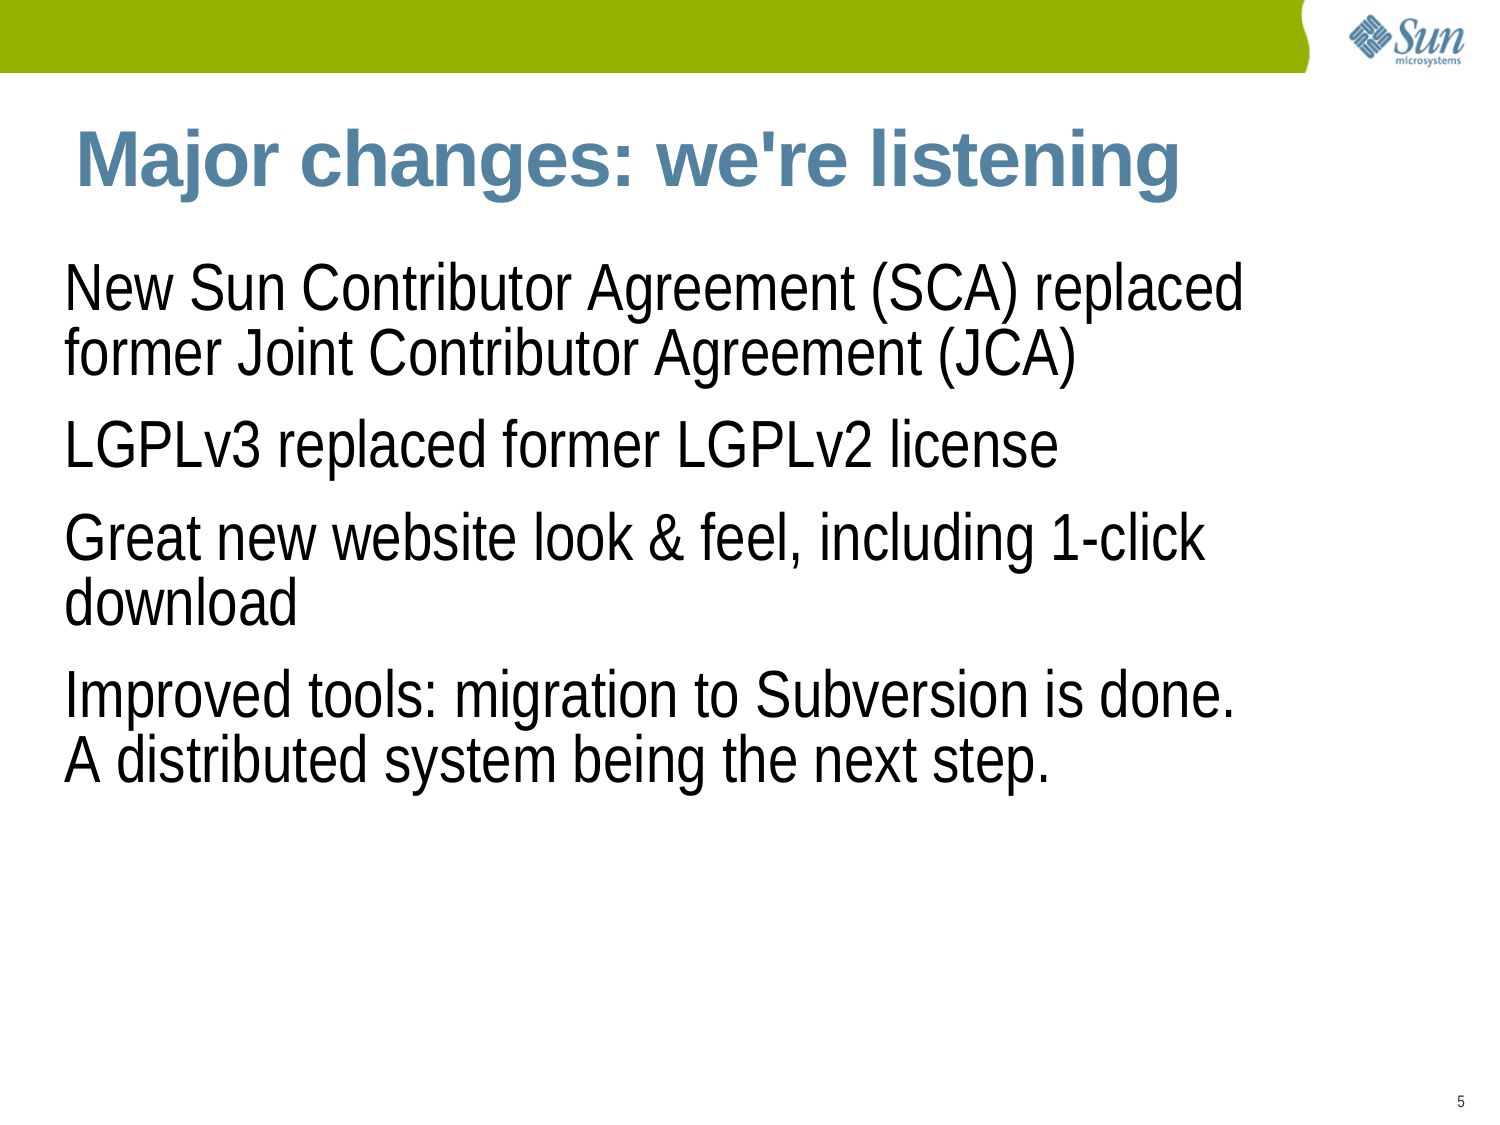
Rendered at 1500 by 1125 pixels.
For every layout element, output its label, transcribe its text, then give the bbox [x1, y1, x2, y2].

list New Sun Contributor Agreement (SCA) replaced former Joint Contributor Agreement (JCA) LGPLv3 replaced former LGPLv2 license Great new website look & feel, including 1-click download Improved tools: migration to Subversion is done. A distributed system being the next step. [64, 258, 1401, 1062]
picture [0, 0, 1500, 73]
title Major changes: we're listening [75, 123, 1437, 227]
